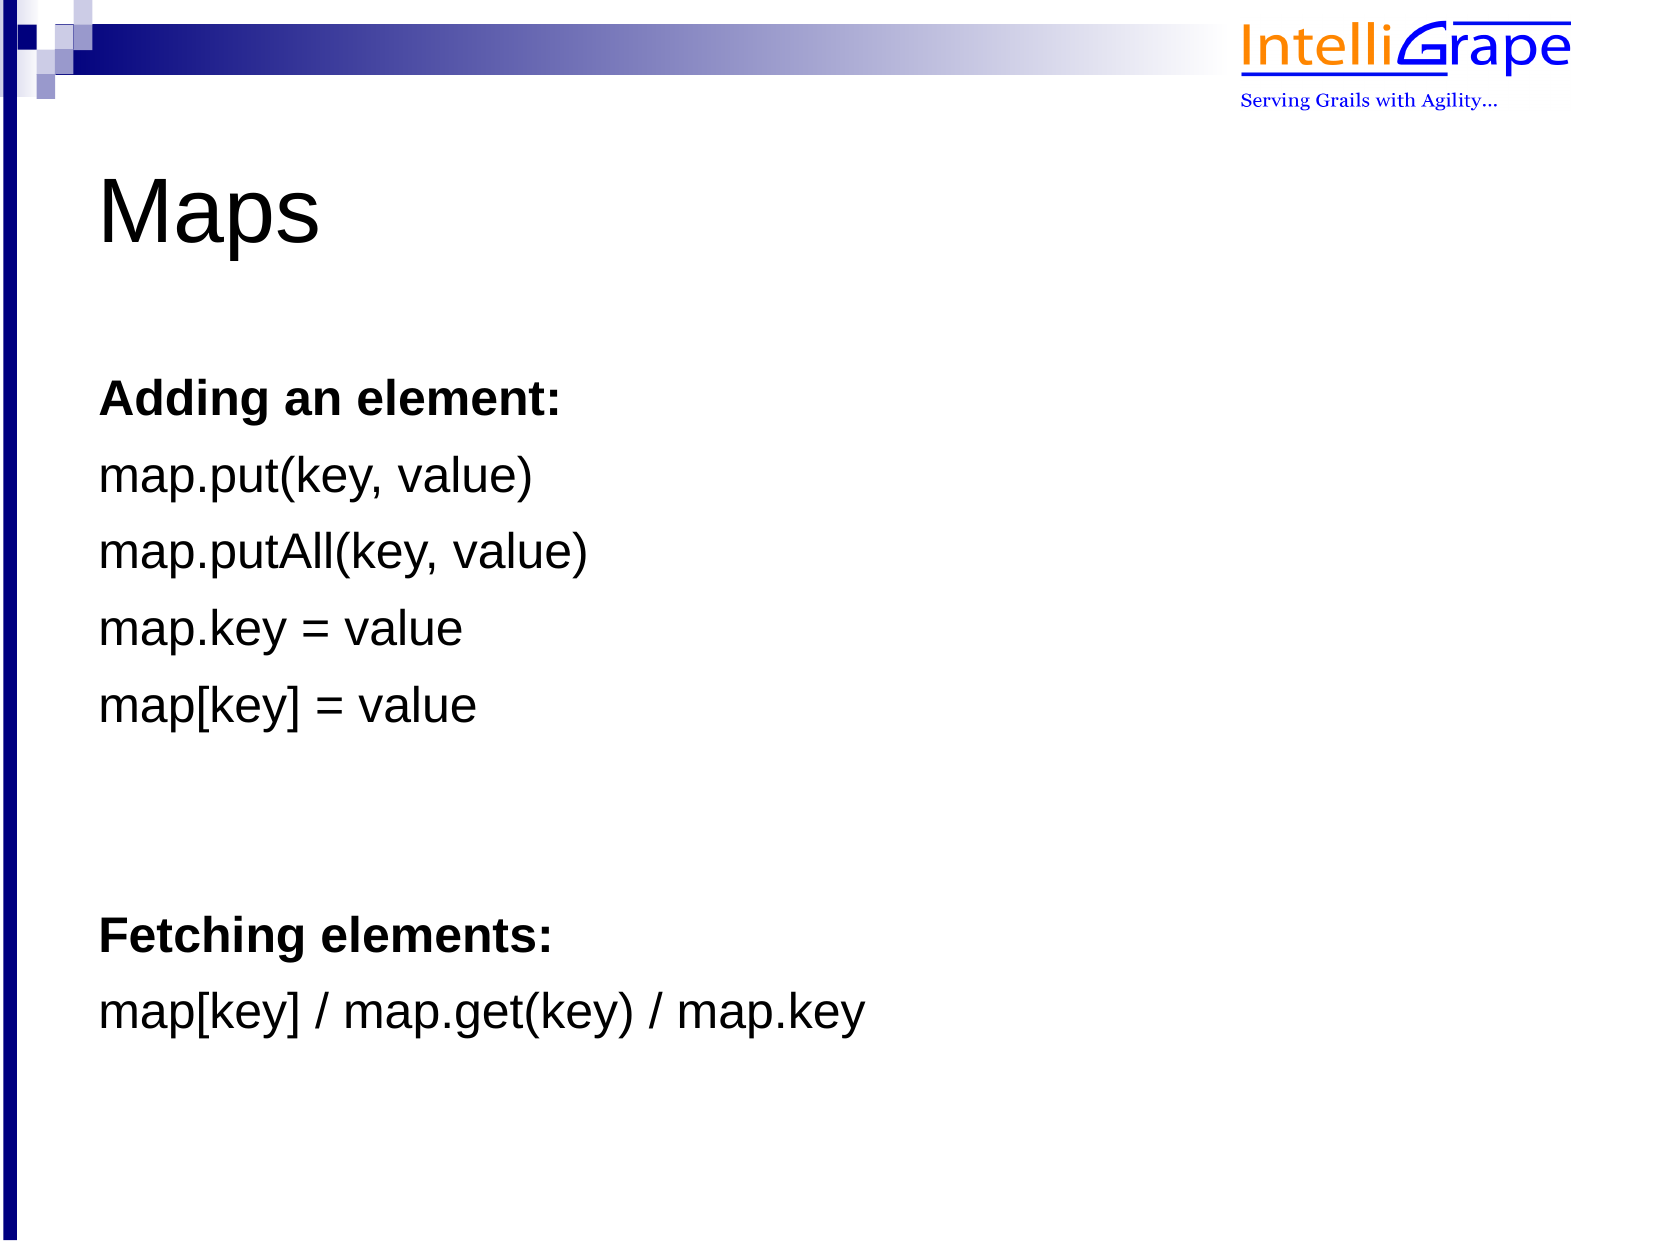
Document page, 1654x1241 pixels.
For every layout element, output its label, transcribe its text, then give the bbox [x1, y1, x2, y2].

title Maps [82, 82, 1569, 330]
picture [1240, 14, 1571, 111]
list Adding an element: map.put(key, value) map.putAll(key, value) map.key = value map[key] = value Fetching elements: map[key] / map.get(key) / map.key [82, 358, 1569, 1176]
